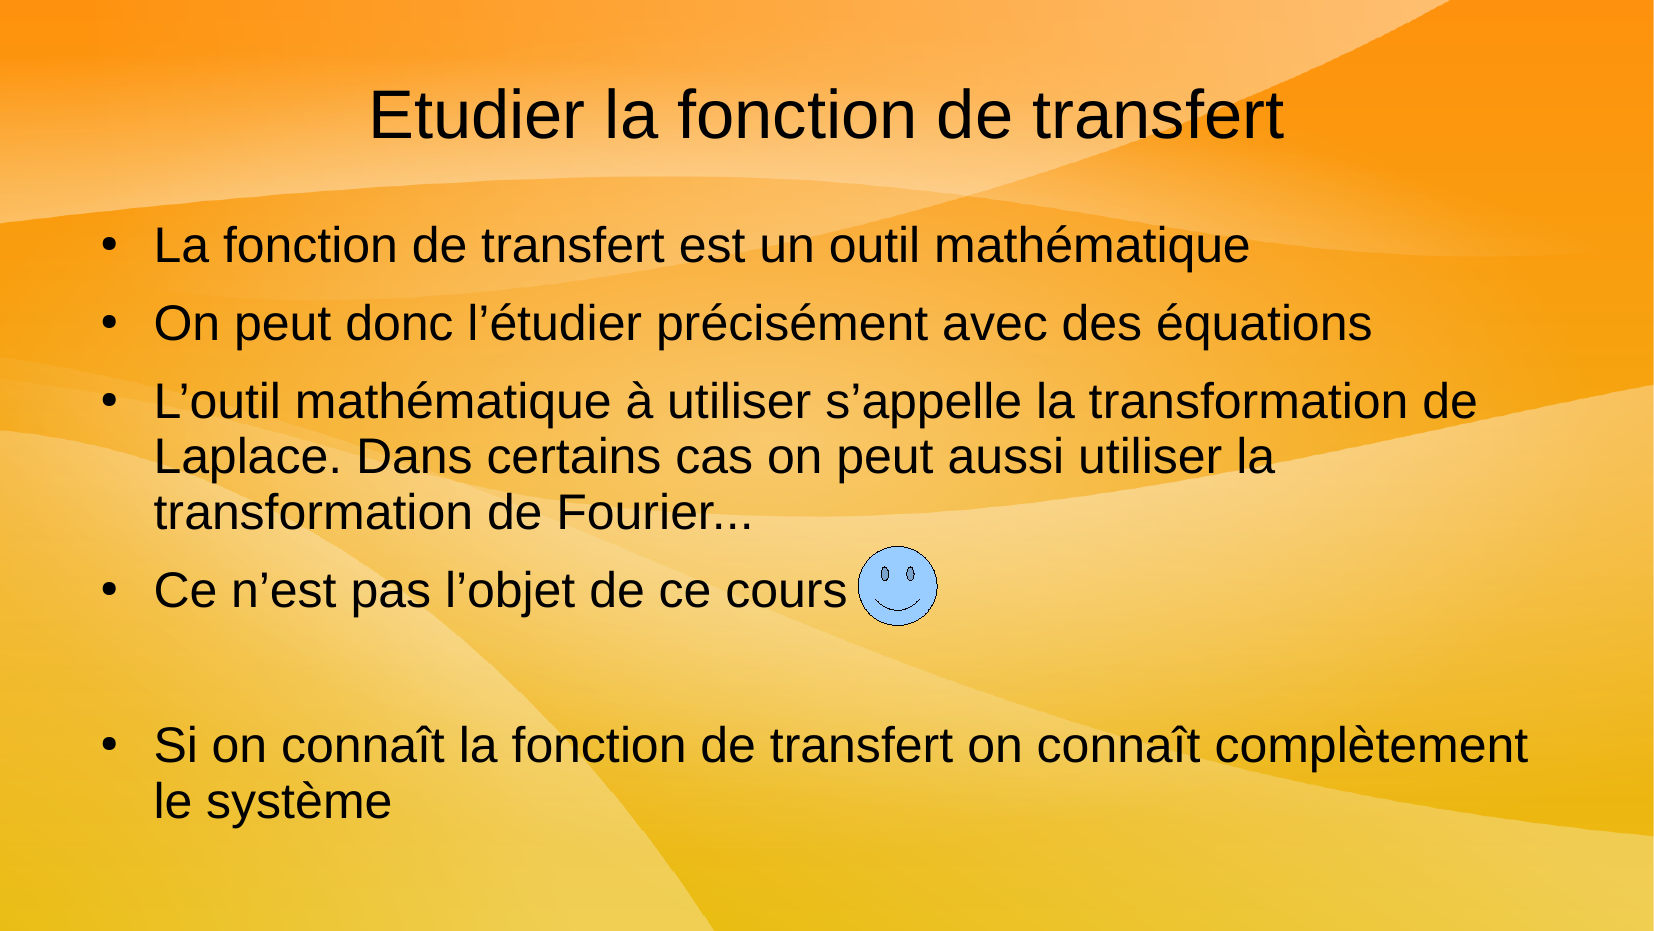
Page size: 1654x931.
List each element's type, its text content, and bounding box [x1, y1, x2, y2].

title Etudier la fonction de transfert [82, 37, 1571, 193]
picture [0, 0, 1654, 931]
list La fonction de transfert est un outil mathématique On peut donc l’étudier précisément avec des équations L’outil mathématique à utiliser s’appelle la transformation de Laplace. Dans certains cas on peut aussi utiliser la transformation de Fourier... Ce n’est pas l’objet de ce cours Si on connaît la fonction de transfert on connaît complètement le système [82, 217, 1571, 830]
text_box [858, 546, 938, 626]
